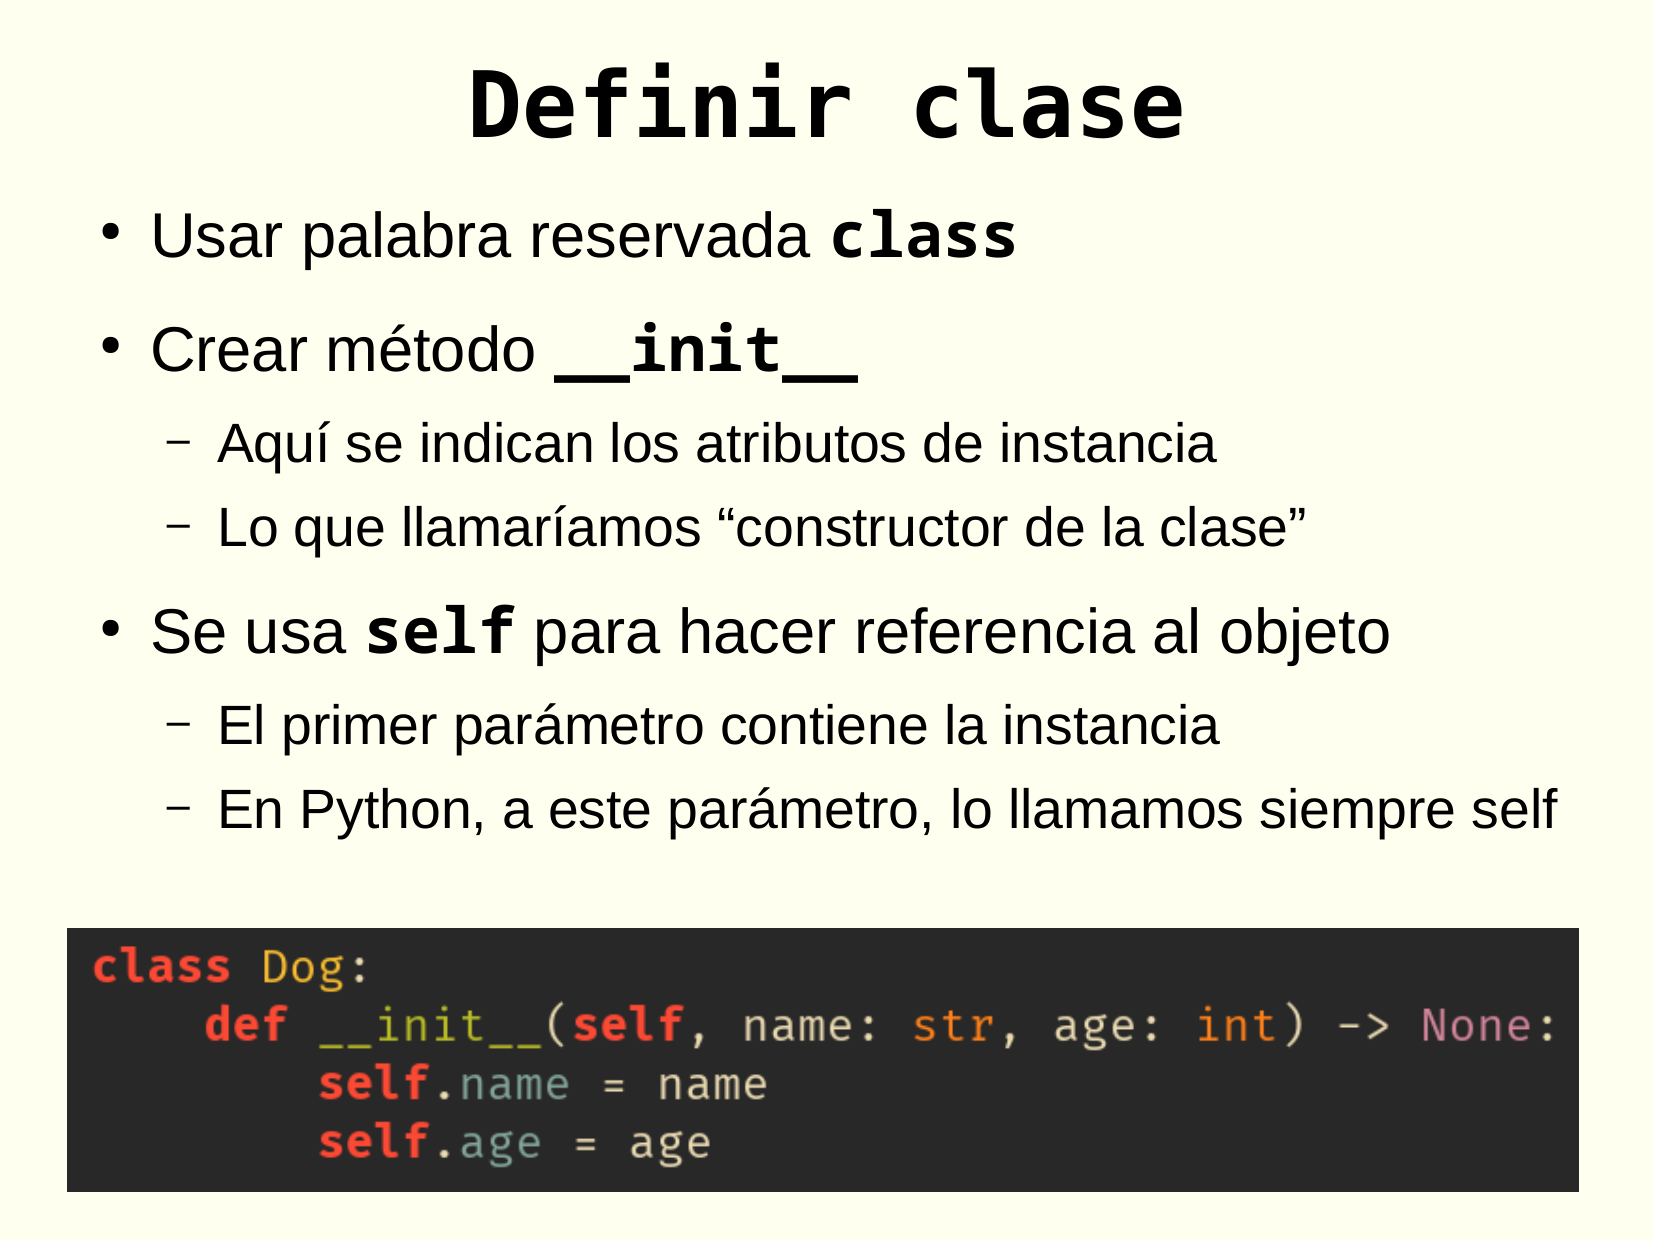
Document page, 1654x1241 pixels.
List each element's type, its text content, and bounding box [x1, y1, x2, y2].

picture [67, 928, 1579, 1192]
list Usar palabra reservada class Crear método __init__ Aquí se indican los atributos de instancia Lo que llamaríamos “constructor de la clase” Se usa self para hacer referencia al objeto El primer parámetro contiene la instancia En Python, a este parámetro, lo llamamos siempre self [82, 189, 1571, 910]
title Definir clase [82, 2, 1571, 189]
